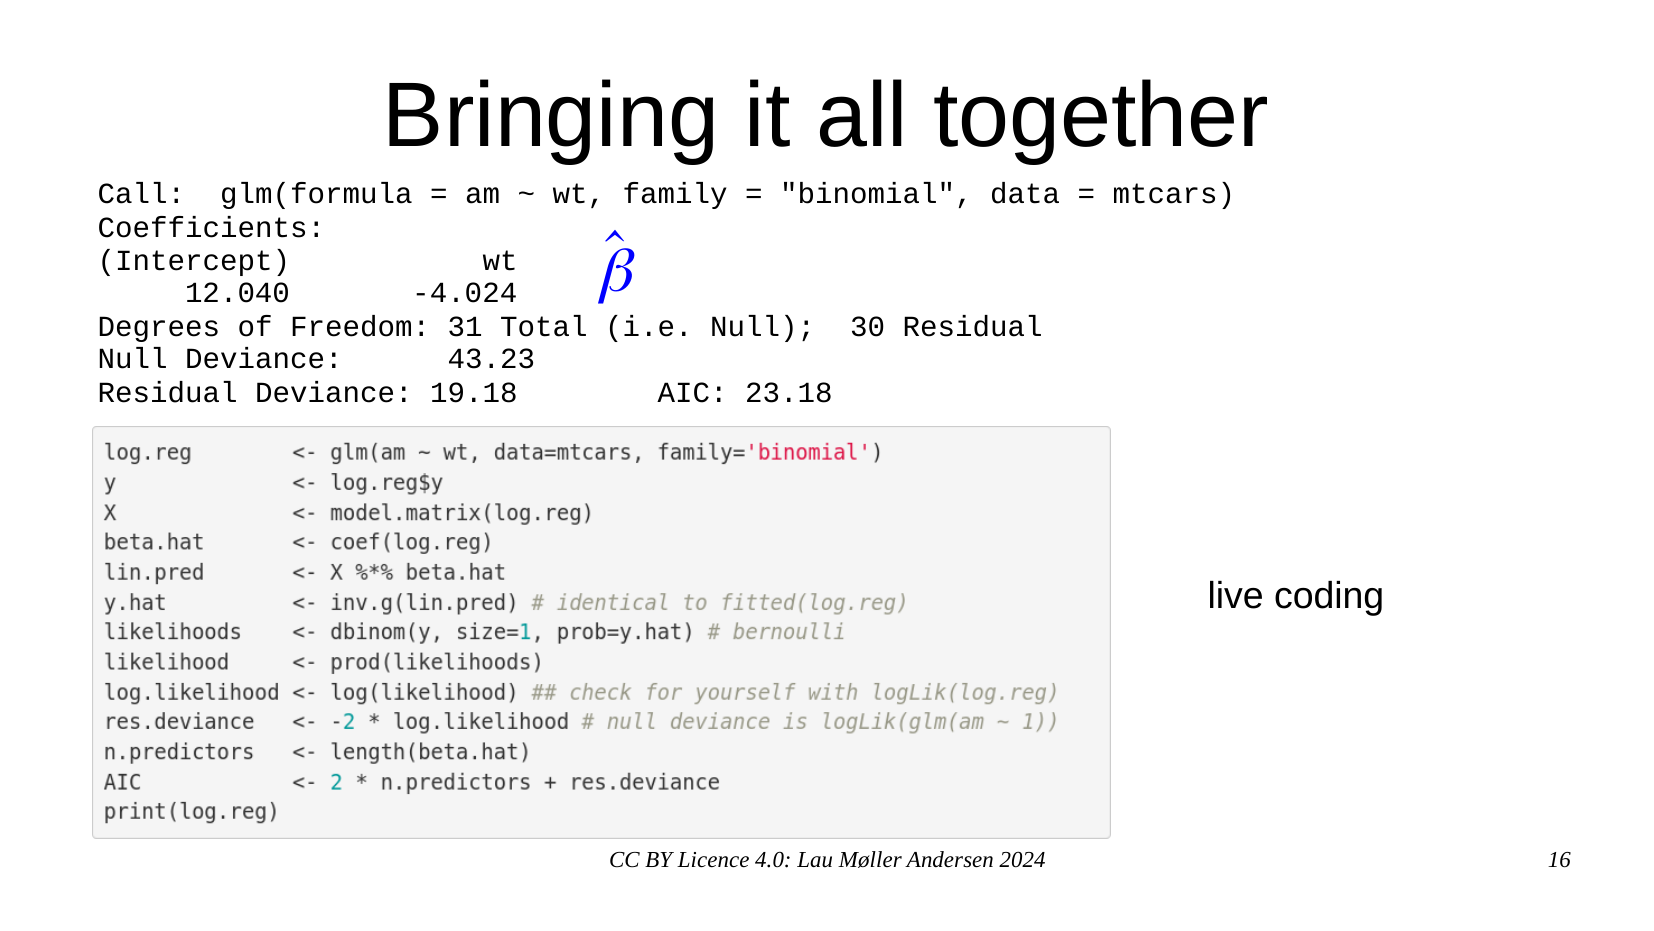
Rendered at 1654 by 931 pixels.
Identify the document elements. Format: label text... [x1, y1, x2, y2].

text_box Call: glm(formula = am ~ wt, family = "binomial", data = mtcars) Coefficients: (Intercept) wt 12.040 -4.024 Degrees of Freedom: 31 Total (i.e. Null); 30 Residual Null Deviance: 43.23 Residual Deviance: 19.18 AIC: 23.18 [82, 172, 1418, 485]
title Bringing it all together [82, 37, 1571, 193]
chart [591, 227, 638, 308]
picture [92, 426, 1111, 839]
text_box live coding [1192, 566, 1548, 624]
